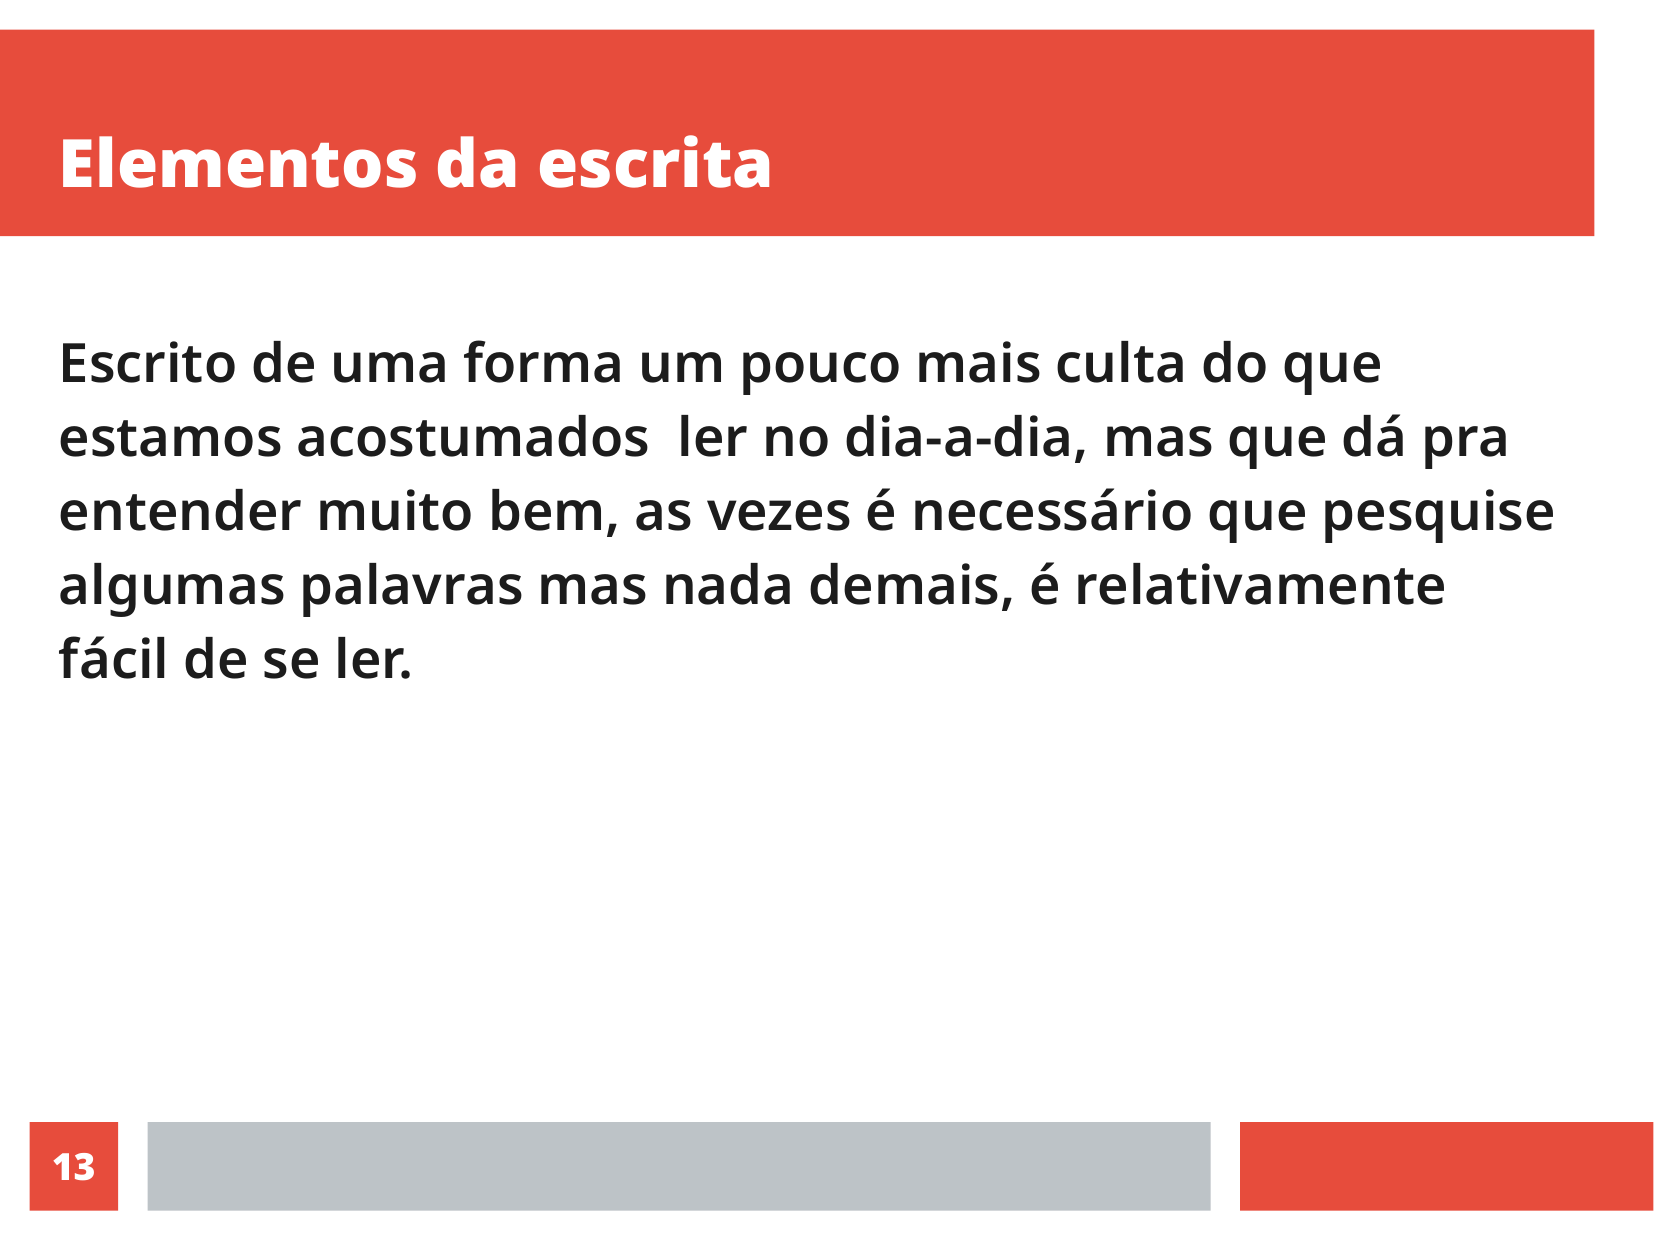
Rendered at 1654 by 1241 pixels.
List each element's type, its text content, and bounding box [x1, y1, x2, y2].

list Escrito de uma forma um pouco mais culta do que estamos acostumados ler no dia-a-dia, mas que dá pra entender muito bem, as vezes é necessário que pesquise algumas palavras mas nada demais, é relativamente fácil de se ler. [59, 324, 1565, 1093]
title Elementos da escrita [59, 59, 1595, 207]
